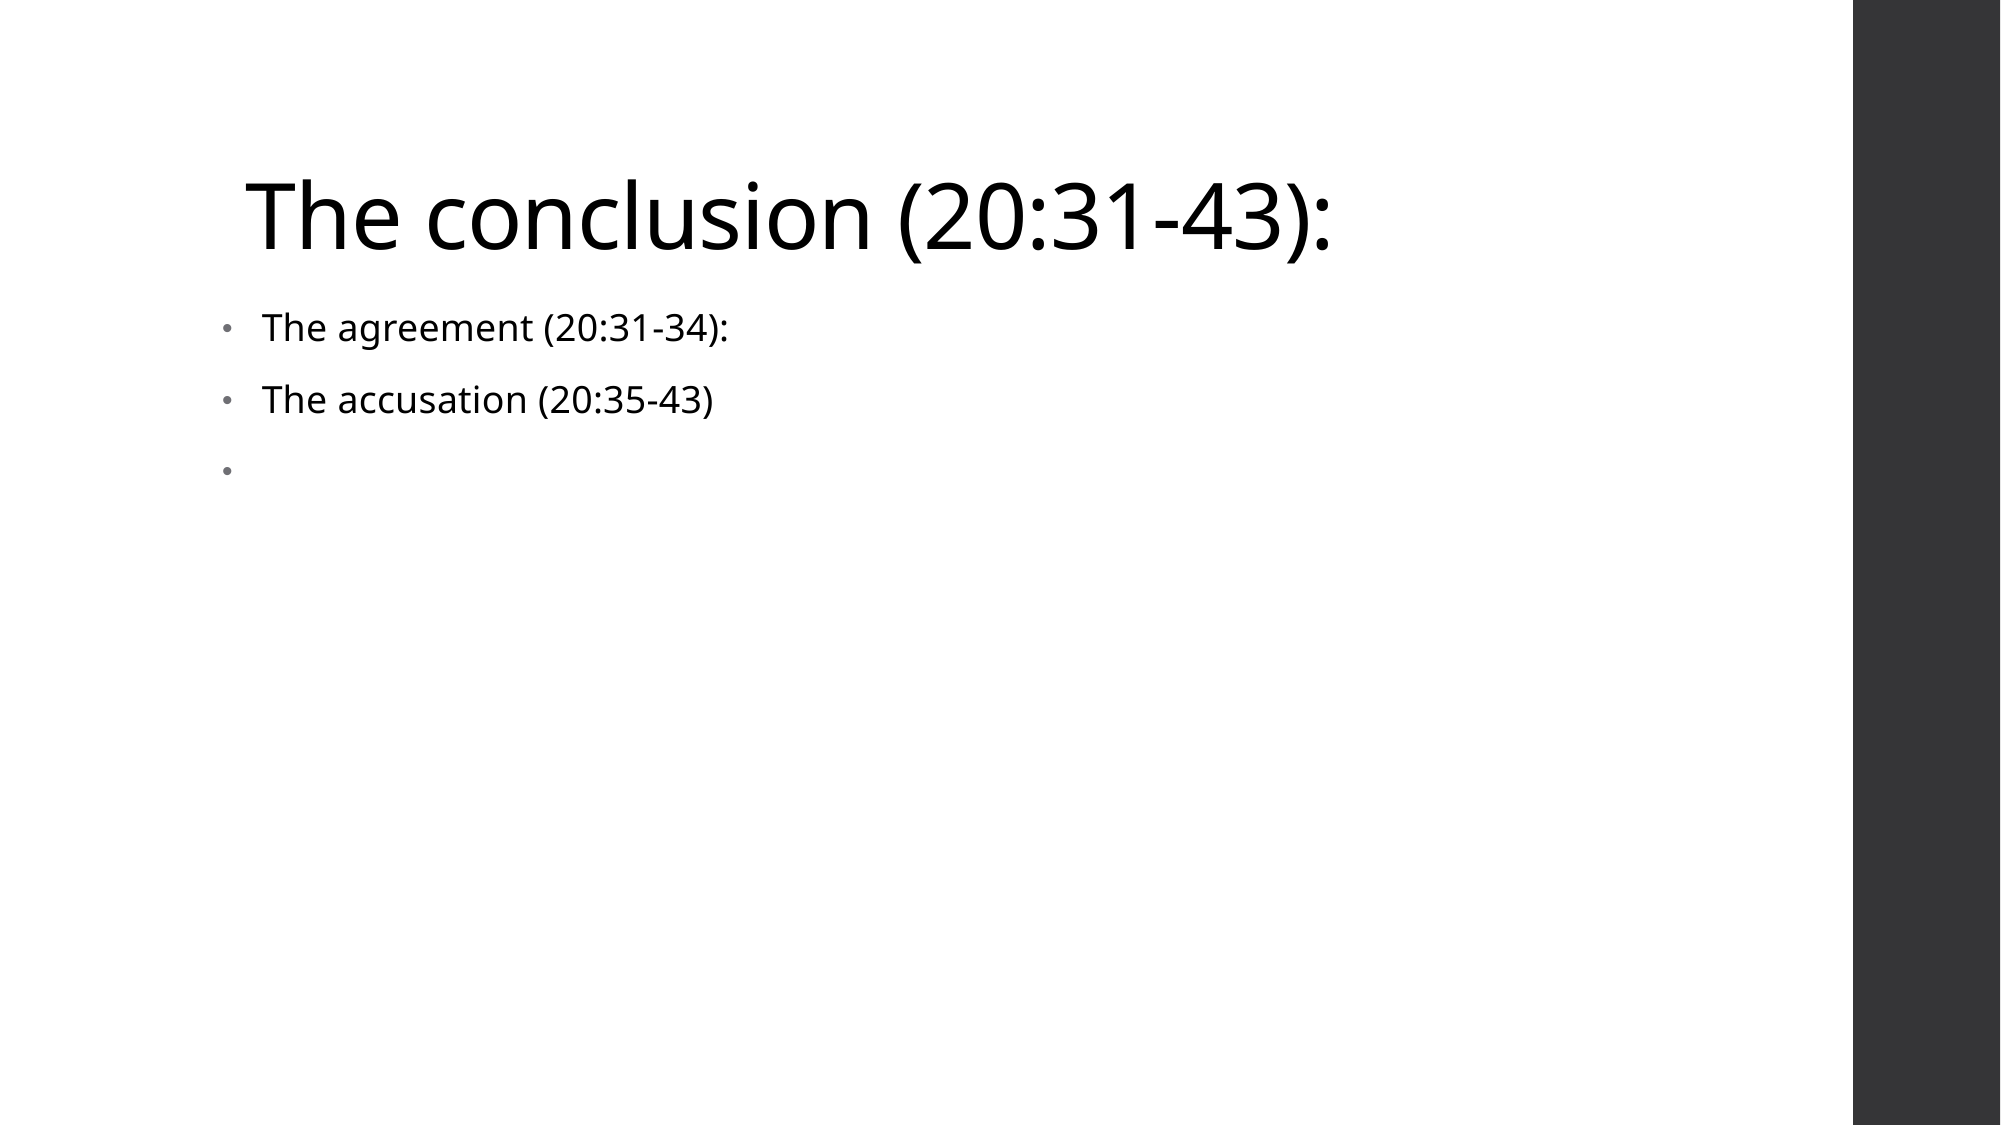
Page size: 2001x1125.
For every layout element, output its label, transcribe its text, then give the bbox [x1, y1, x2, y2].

title The conclusion (20:31-43): [206, 60, 1797, 278]
list The agreement (20:31-34): The accusation (20:35-43) [206, 299, 1617, 1014]
